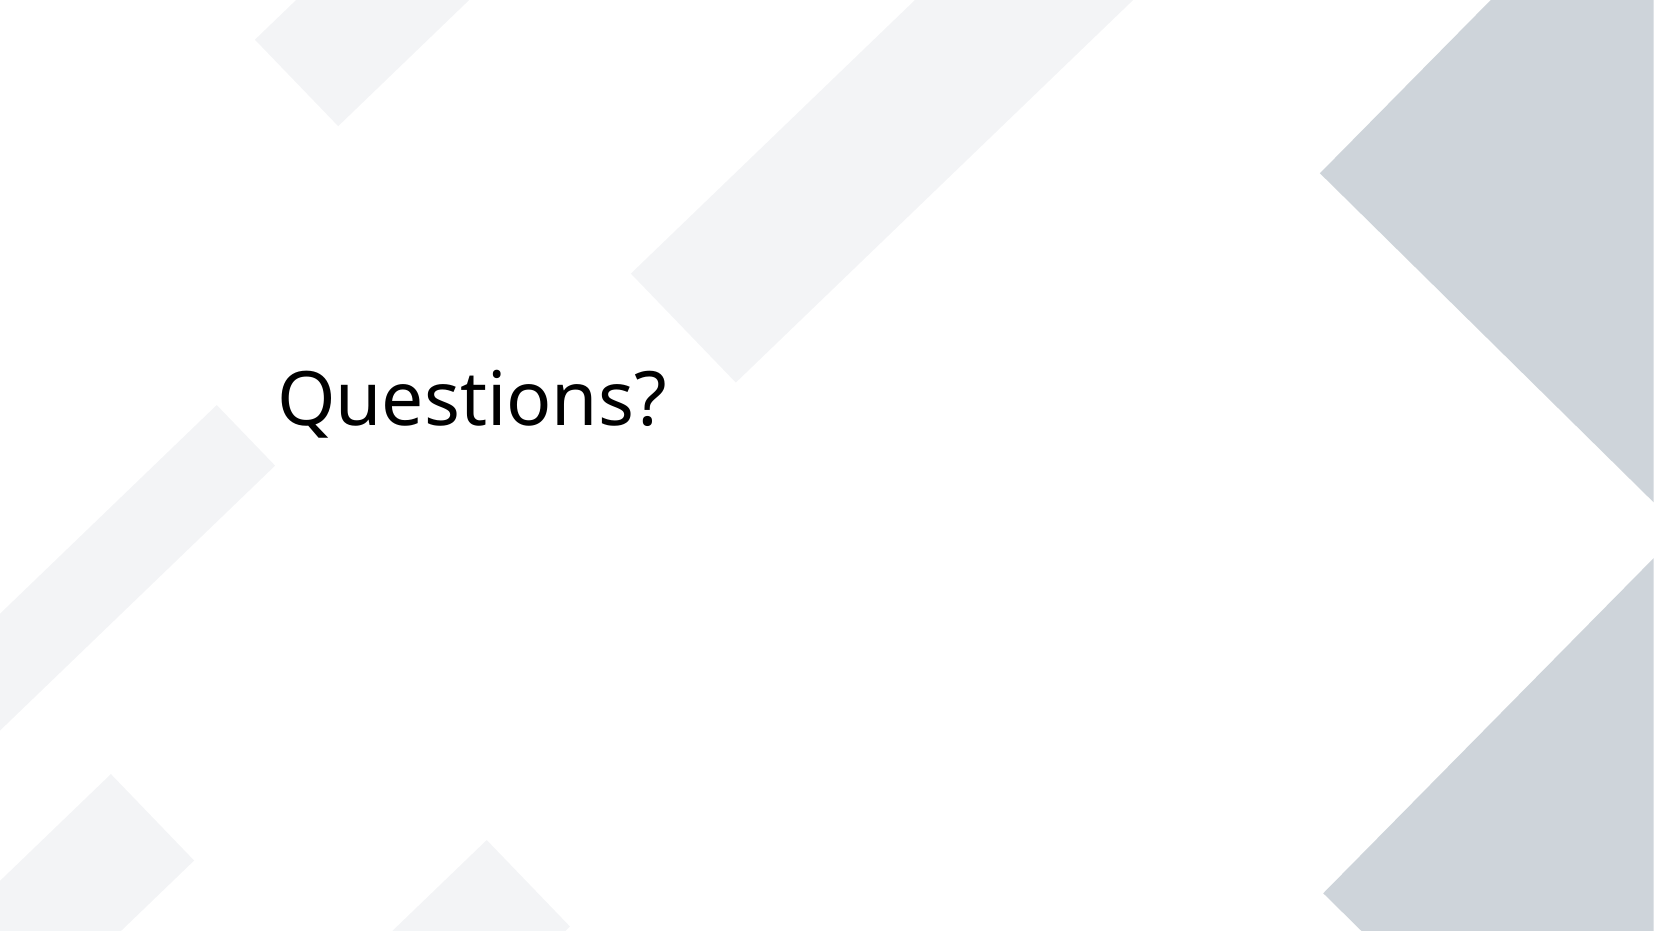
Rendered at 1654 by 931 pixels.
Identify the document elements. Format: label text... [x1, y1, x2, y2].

text_box Questions? [262, 337, 682, 455]
